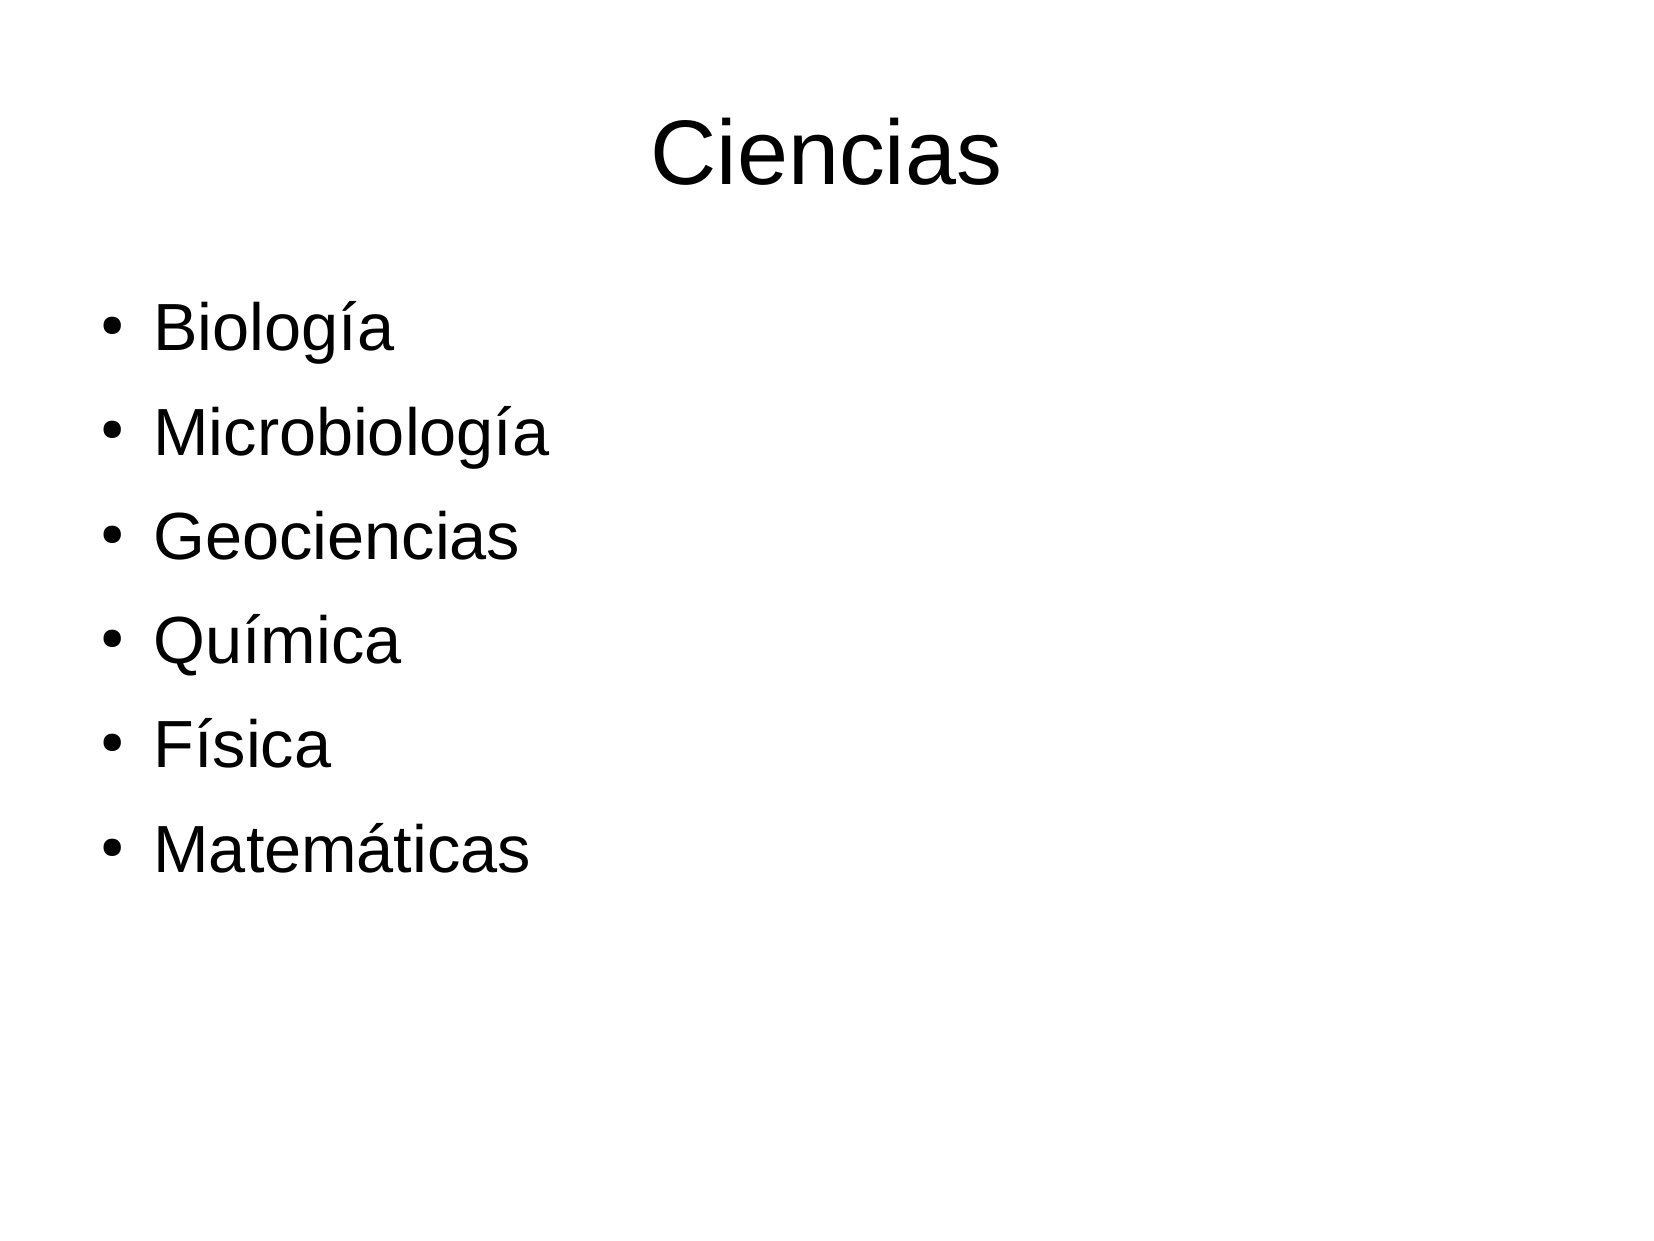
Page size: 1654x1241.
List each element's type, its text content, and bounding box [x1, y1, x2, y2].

list Biología Microbiología Geociencias Química Física Matemáticas [82, 290, 1571, 1010]
title Ciencias [82, 49, 1571, 257]
